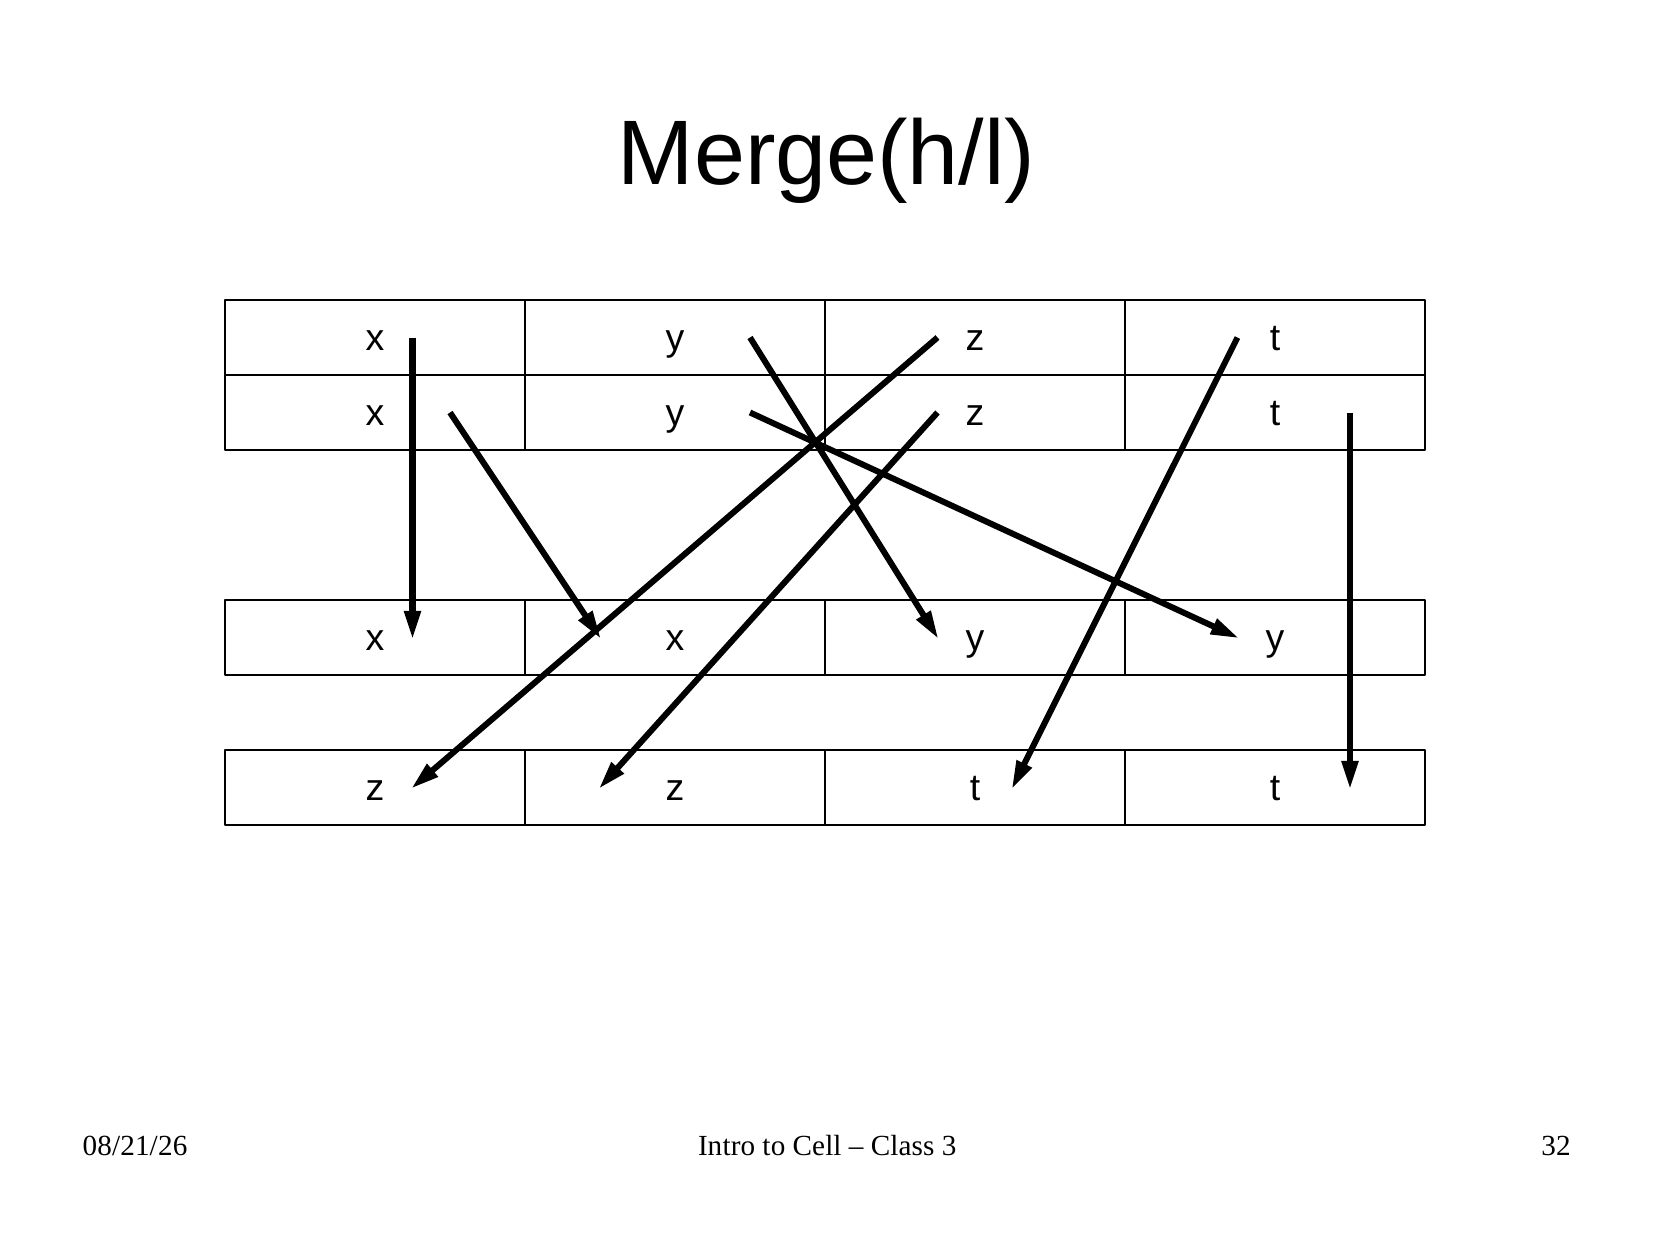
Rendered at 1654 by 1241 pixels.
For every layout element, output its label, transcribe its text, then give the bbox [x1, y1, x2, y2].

text_box y [826, 600, 1102, 676]
title Merge(h/l) [82, 56, 1571, 250]
text_box z [525, 750, 826, 826]
text_box y [525, 300, 826, 375]
text_box x [706, 600, 826, 676]
text_box t [1126, 375, 1214, 451]
text_box t [1126, 750, 1426, 826]
text_box x [416, 375, 525, 451]
text_box x [580, 600, 625, 624]
text_box z [826, 300, 1126, 375]
text_box y [1073, 600, 1126, 676]
text_box x [549, 600, 763, 676]
text_box x [225, 300, 525, 375]
text_box y [1353, 600, 1426, 676]
text_box y [778, 375, 826, 436]
text_box t [1185, 375, 1426, 451]
text_box x [225, 375, 409, 451]
text_box t [826, 750, 1126, 826]
text_box x [525, 600, 590, 676]
text_box y [525, 375, 808, 451]
text_box y [1126, 600, 1347, 676]
text_box z [225, 750, 525, 826]
text_box x [225, 600, 525, 676]
text_box t [1126, 300, 1426, 375]
text_box z [826, 375, 1126, 451]
text_box z [826, 375, 887, 428]
